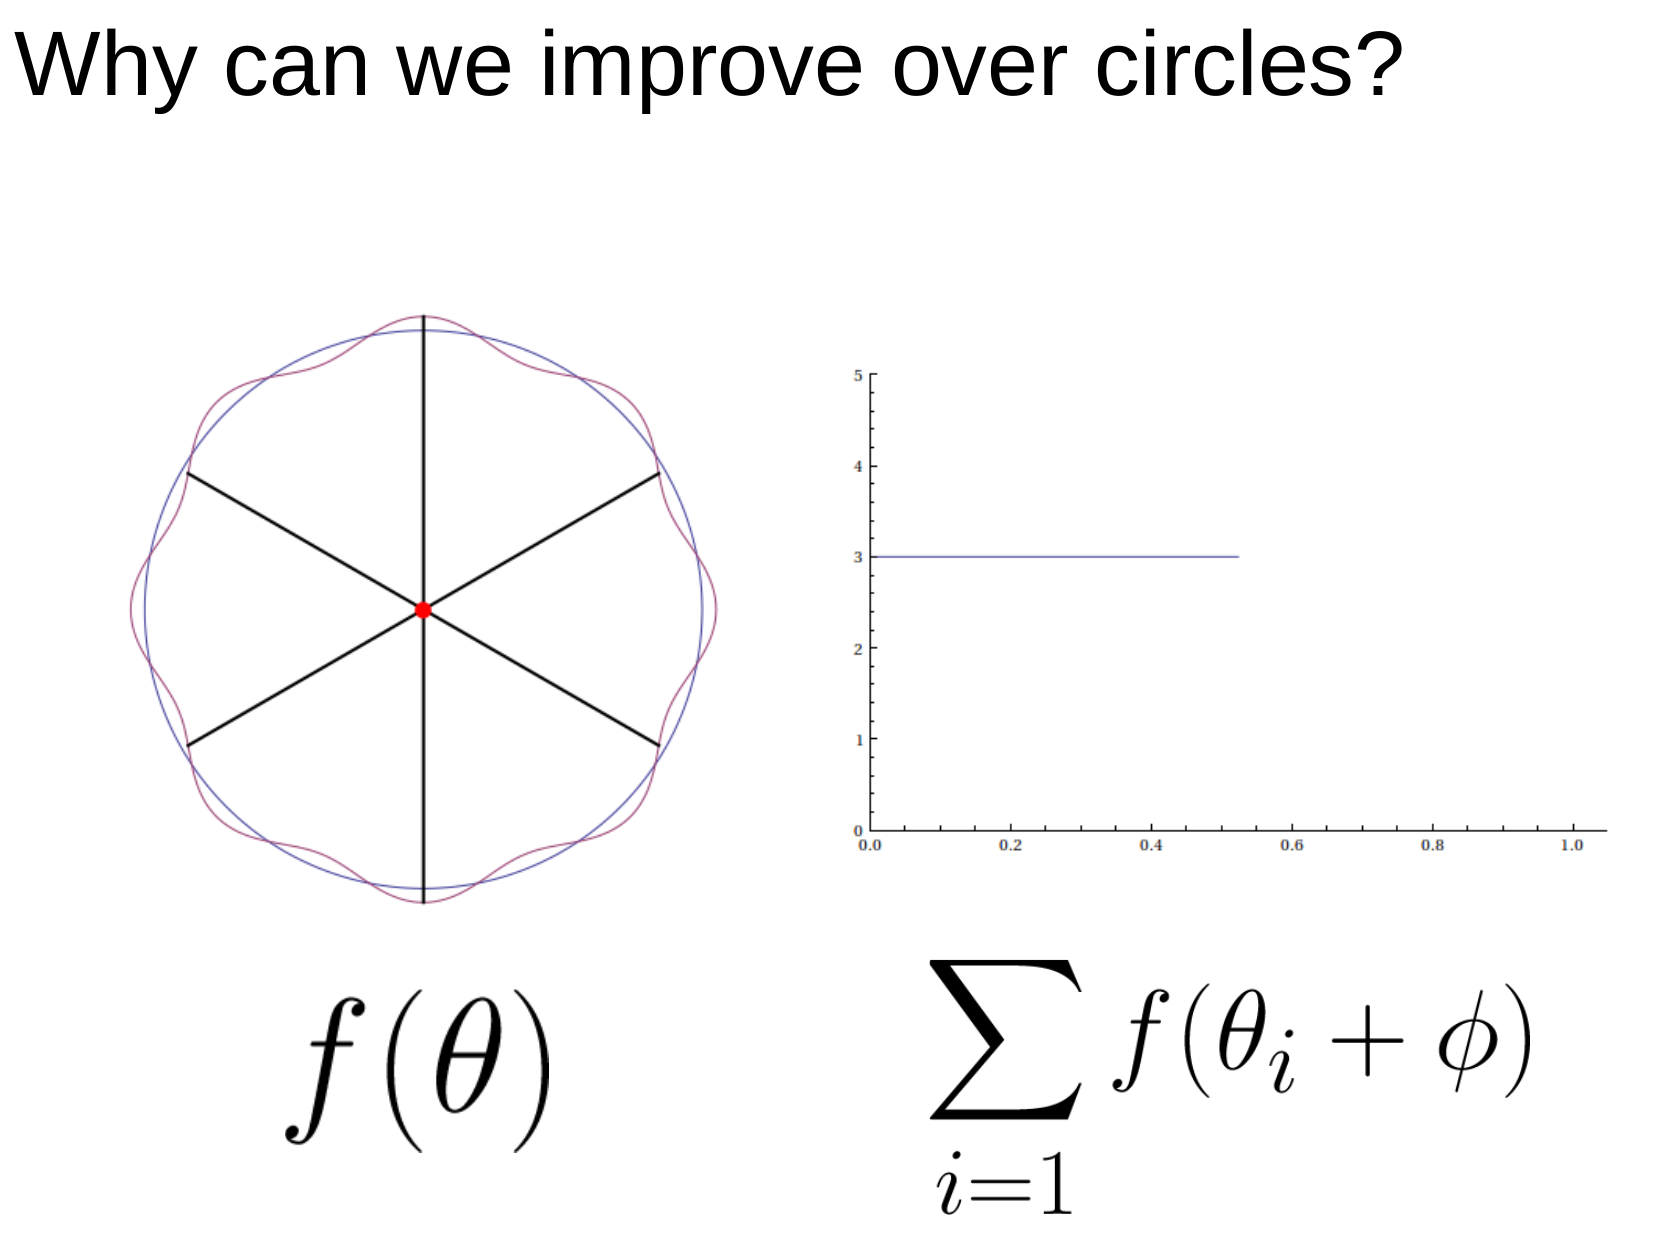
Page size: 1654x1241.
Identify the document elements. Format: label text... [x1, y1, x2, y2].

picture [46, 278, 1609, 1216]
picture [285, 989, 549, 1153]
text_box Why can we improve over circles? [0, 5, 1654, 123]
